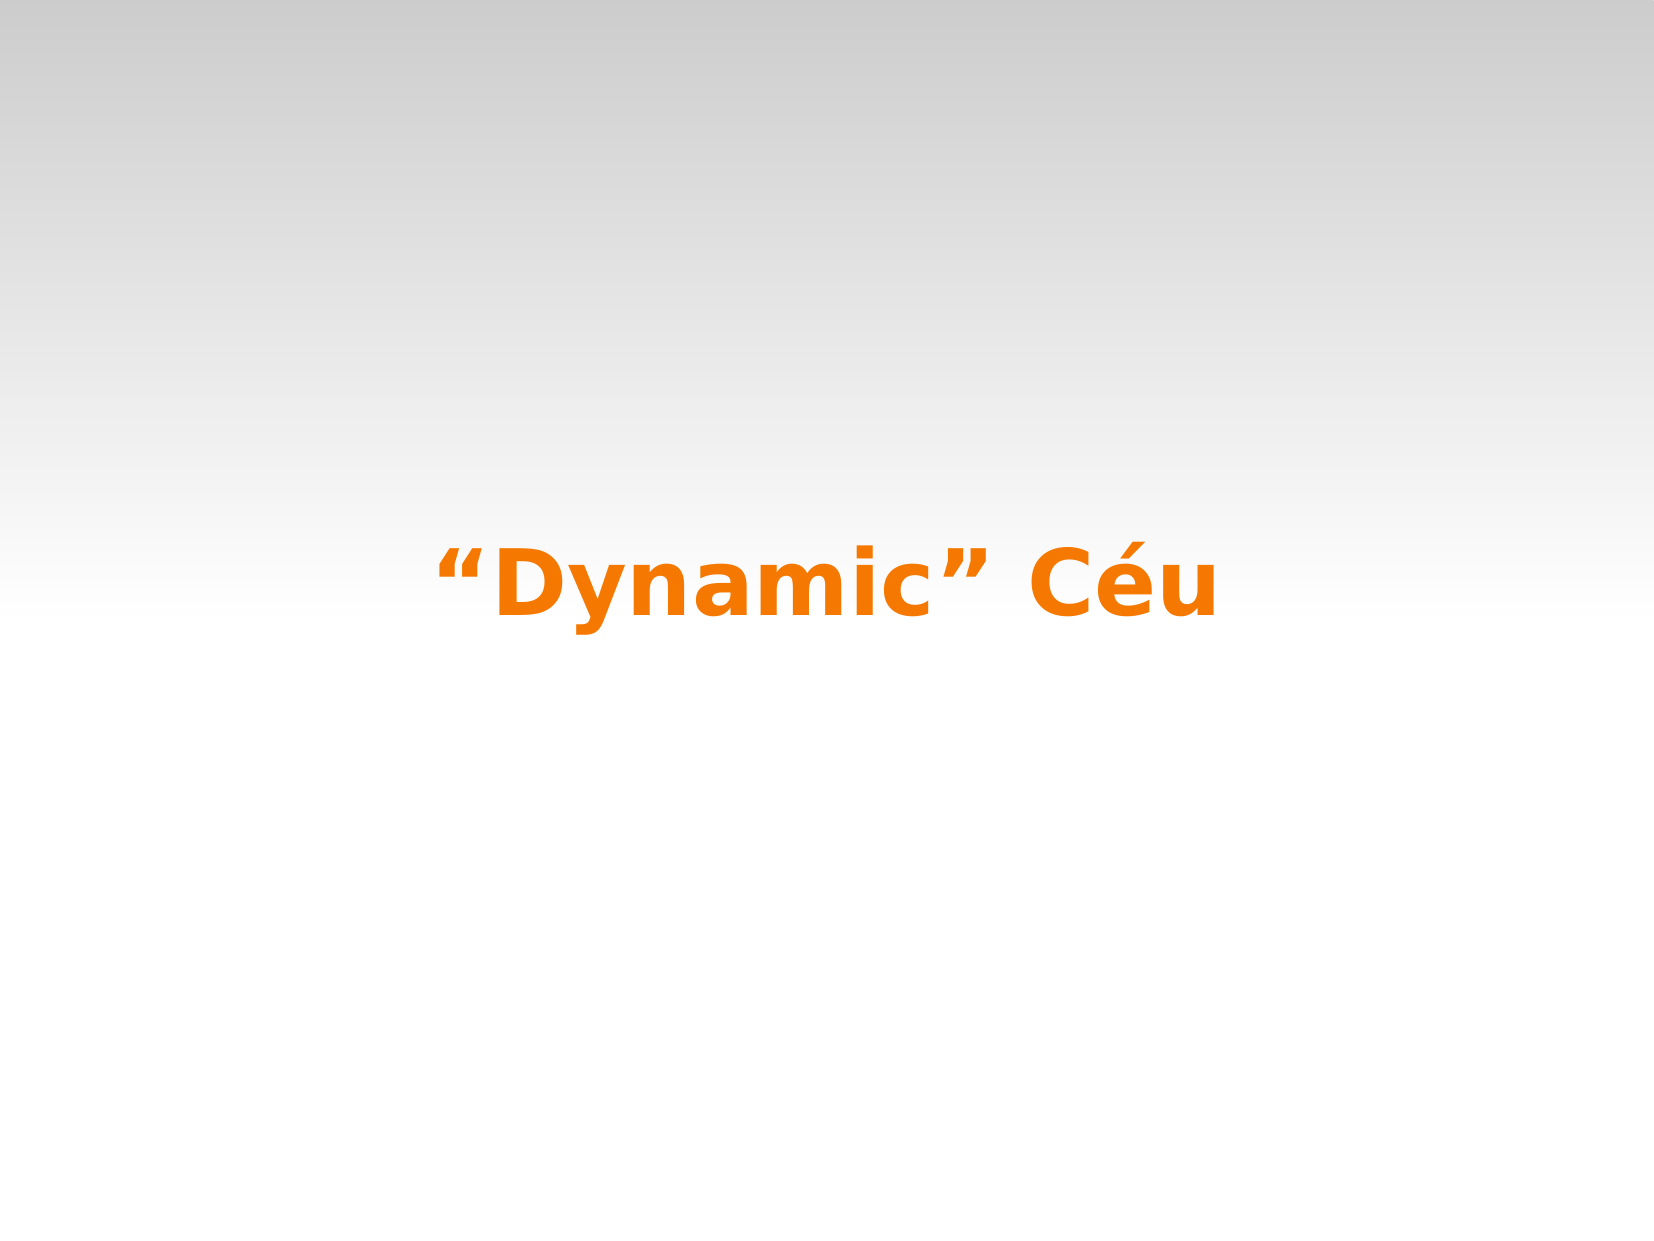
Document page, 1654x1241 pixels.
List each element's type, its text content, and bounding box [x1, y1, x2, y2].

title “Dynamic” Céu [82, 480, 1571, 688]
